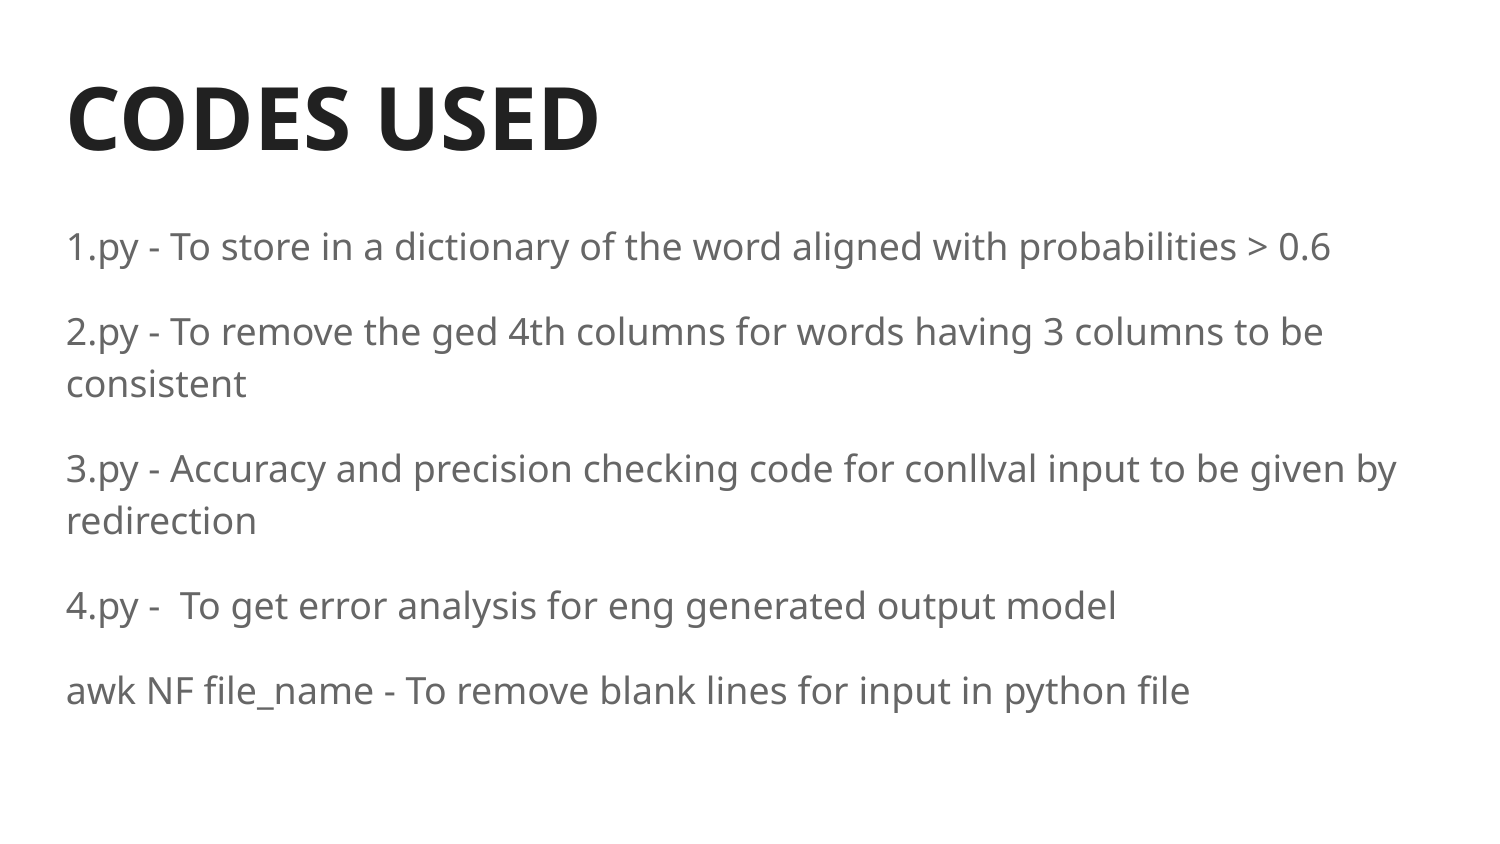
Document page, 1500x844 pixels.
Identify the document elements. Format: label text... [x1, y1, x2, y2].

text_box 1.py - To store in a dictionary of the word aligned with probabilities > 0.6 2.py - To remove the ged 4th columns for words having 3 columns to be consistent 3.py - Accuracy and precision checking code for conllval input to be given by redirection 4.py - To get error analysis for eng generated output model awk NF file_name - To remove blank lines for input in python file [51, 201, 1449, 750]
text_box CODES USED [51, 47, 1449, 180]
